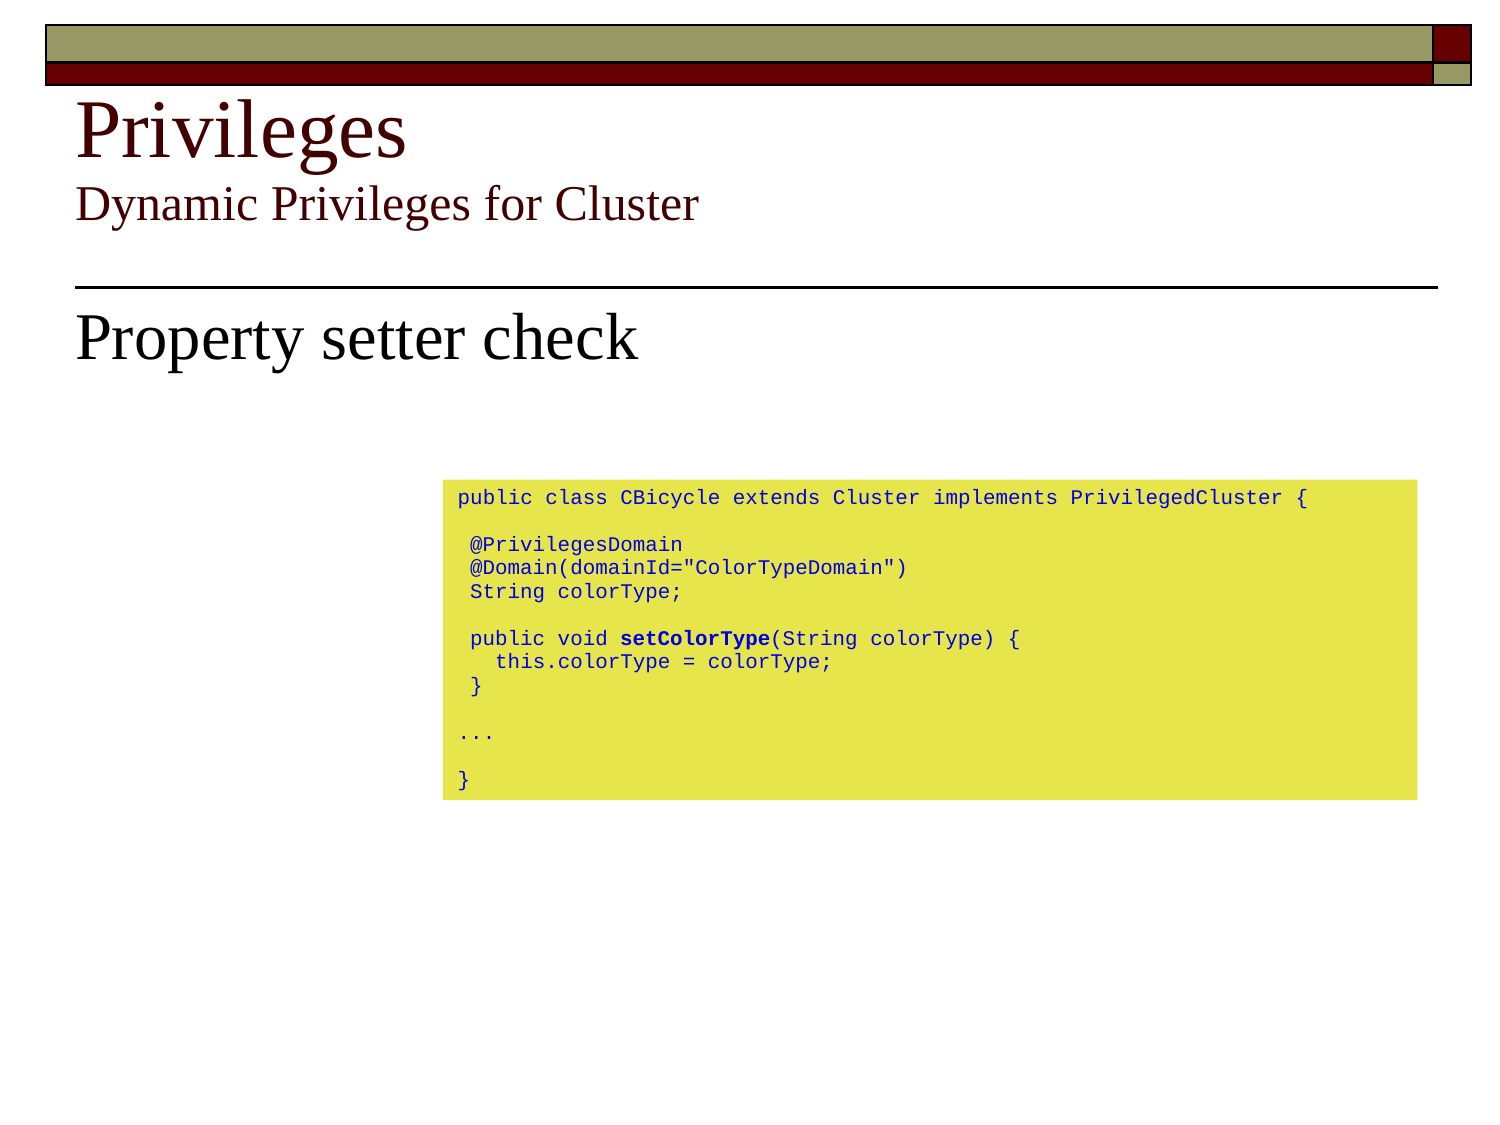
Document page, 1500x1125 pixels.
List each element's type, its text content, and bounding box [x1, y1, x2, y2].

title Privileges Dynamic Privileges for Cluster [75, 39, 1426, 276]
text_box public class CBicycle extends Cluster implements PrivilegedCluster { @PrivilegesDomain @Domain(domainId="ColorTypeDomain") String colorType; public void setColorType(String colorType) { this.colorType = colorType; } ... } [442, 479, 1418, 782]
list Property setter check [75, 299, 1426, 1006]
